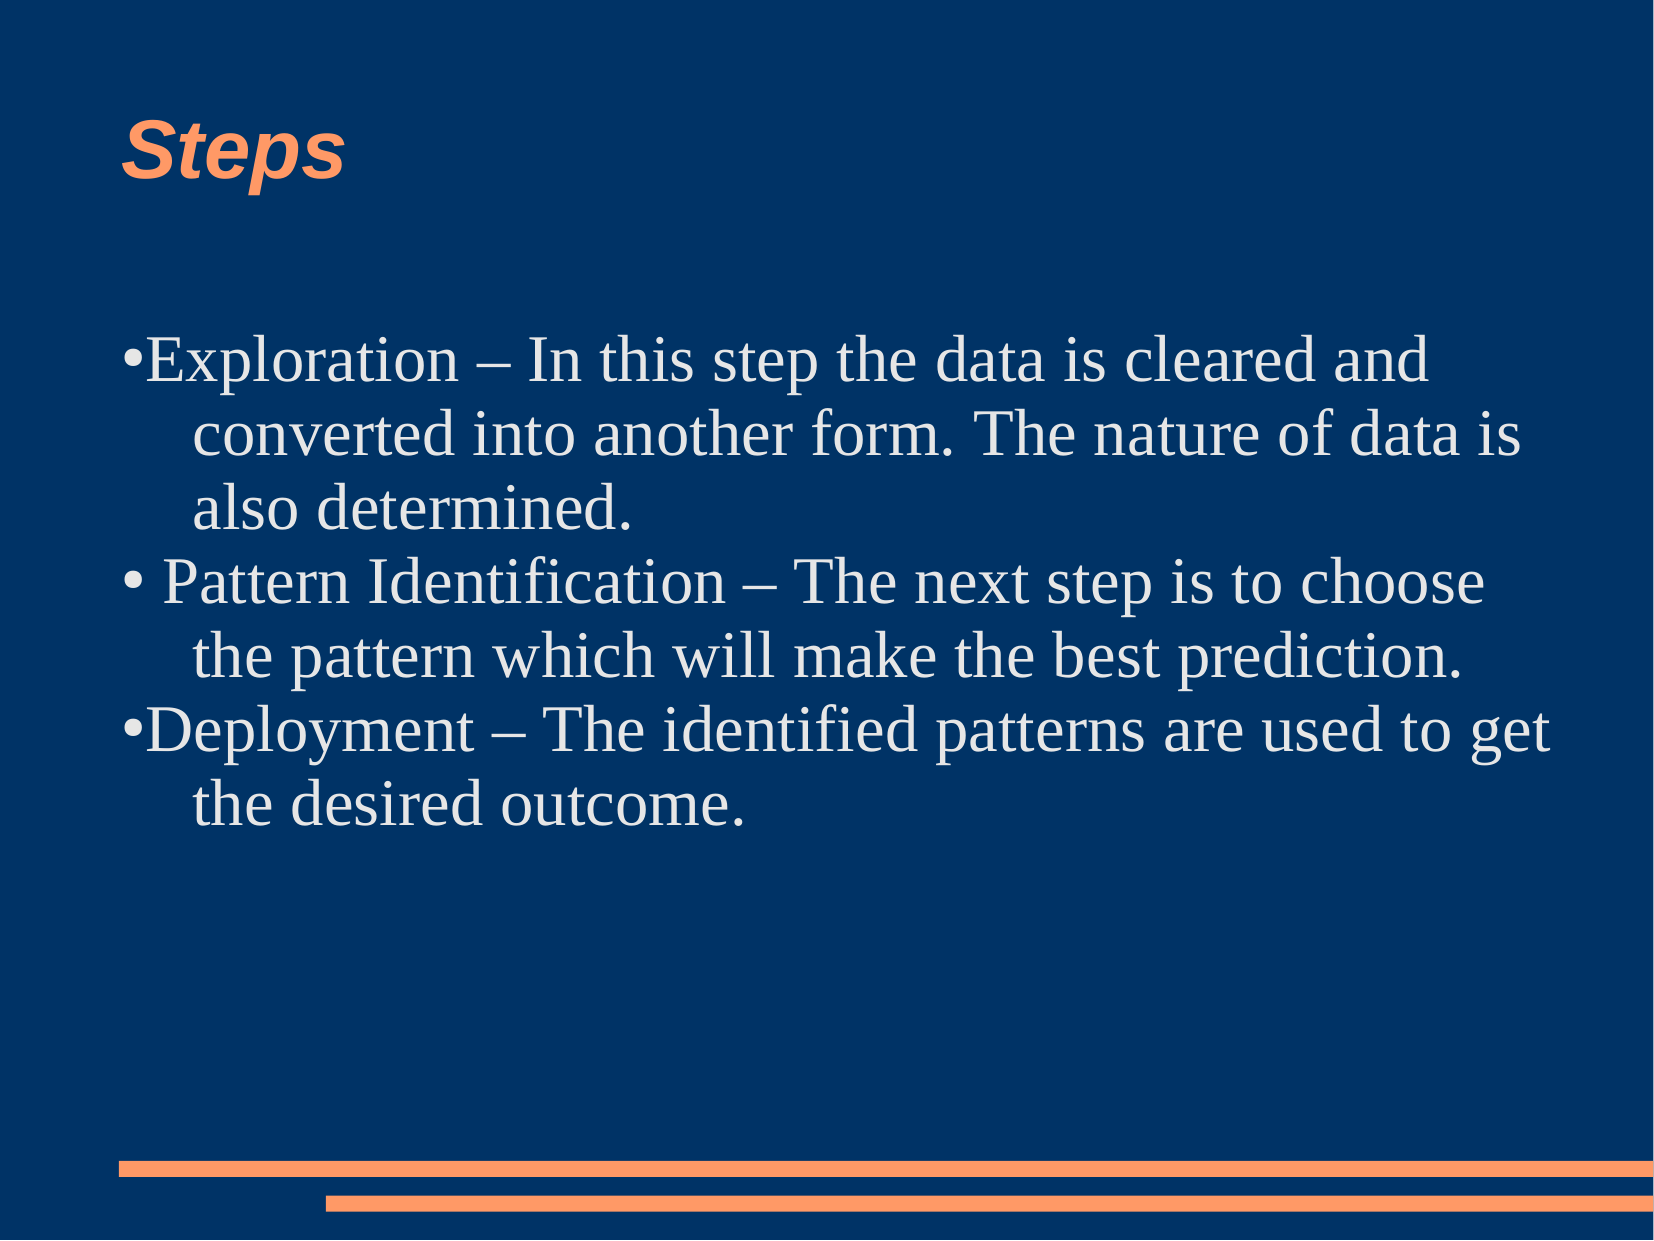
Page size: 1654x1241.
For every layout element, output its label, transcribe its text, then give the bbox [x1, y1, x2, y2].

title Steps [121, 46, 1534, 254]
list Exploration – In this step the data is cleared and converted into another form. The nature of data is also determined. Pattern Identification – The next step is to choose the pattern which will make the best prediction. Deployment – The identified patterns are used to get the desired outcome. [121, 322, 1561, 1042]
